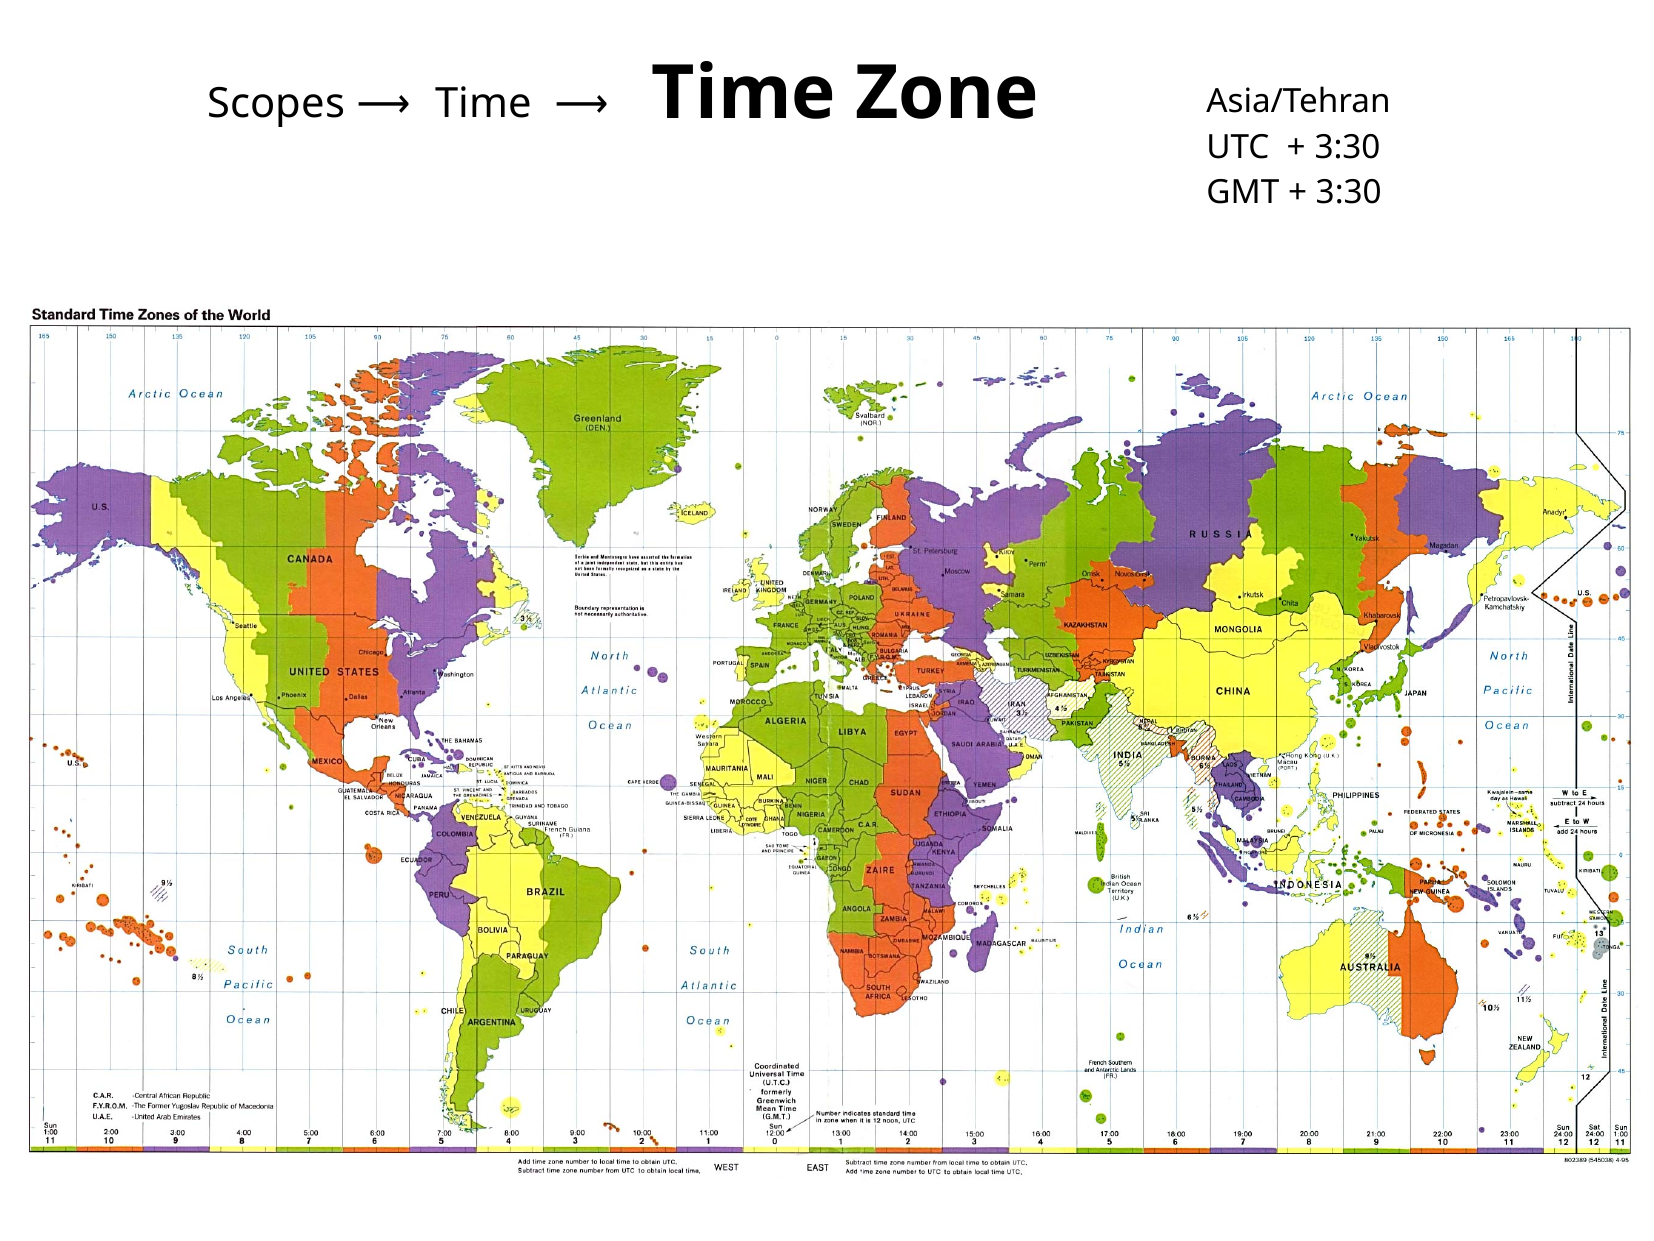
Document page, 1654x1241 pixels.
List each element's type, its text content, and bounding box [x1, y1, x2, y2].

text_box Time Zone [636, 30, 1036, 182]
text_box Scopes ⟶ Time ⟶ [192, 65, 610, 169]
picture [6, 296, 1654, 1182]
text_box Asia/Tehran UTC + 3:30 GMT + 3:30 [1191, 69, 1440, 249]
